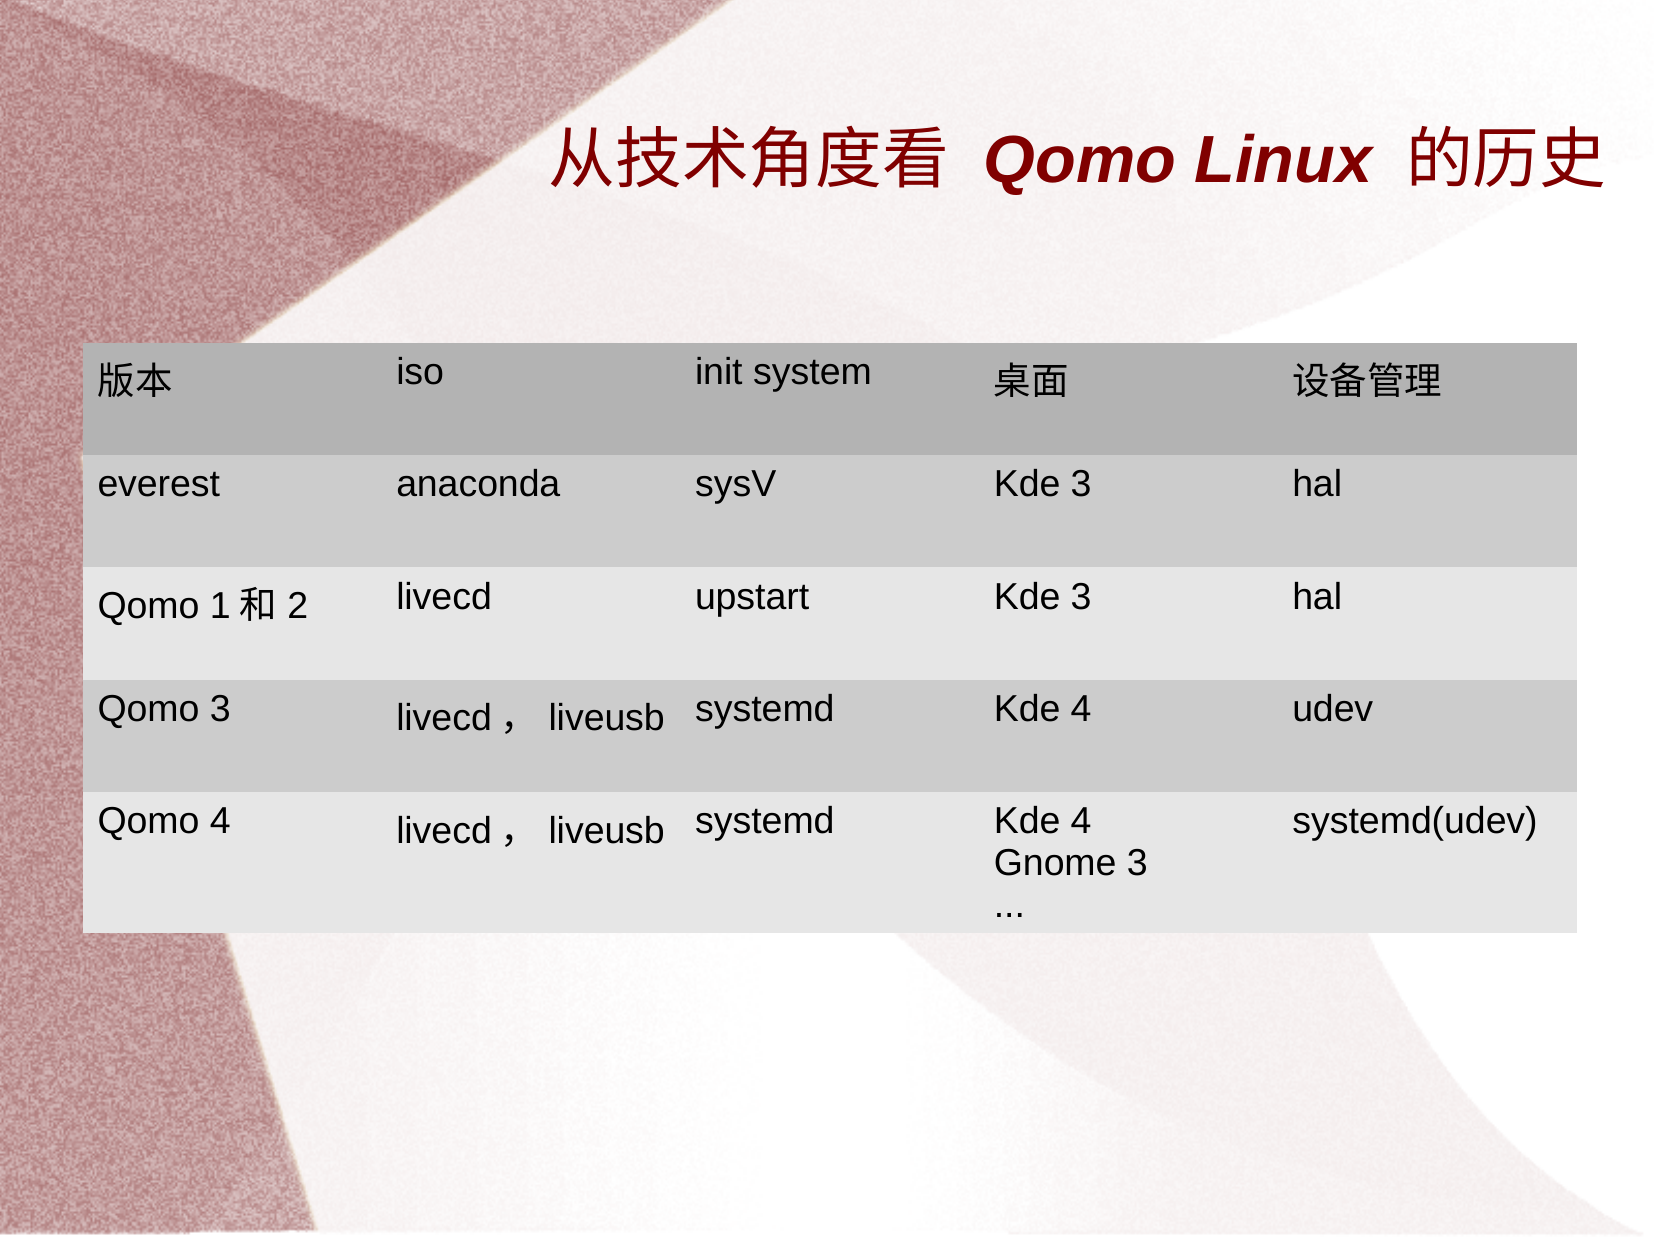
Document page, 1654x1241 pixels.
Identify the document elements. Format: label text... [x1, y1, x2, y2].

table_header 设备管理 [1278, 343, 1577, 455]
table_cell Kde 4 [979, 680, 1278, 792]
table_cell anaconda [381, 455, 680, 567]
table_cell systemd(udev) [1278, 792, 1577, 933]
table_cell livecd [381, 567, 680, 680]
table_cell Qomo 4 [83, 792, 381, 933]
table_cell Kde 3 [979, 567, 1278, 680]
table_header iso [381, 343, 680, 455]
table_header 桌面 [979, 343, 1278, 455]
table_cell livecd，liveusb [381, 680, 680, 792]
table_cell Qomo 3 [83, 680, 381, 792]
table_cell systemd [680, 680, 979, 792]
table_header init system [680, 343, 979, 455]
picture [0, 0, 1654, 1241]
table_cell everest [83, 455, 381, 567]
table_cell hal [1278, 567, 1577, 680]
table_cell hal [1278, 455, 1577, 567]
table_cell sysV [680, 455, 979, 567]
table_cell Kde 4 Gnome 3 ... [979, 792, 1278, 933]
title 从技术角度看 Qomo Linux 的历史 [484, 49, 1607, 257]
table_cell livecd，liveusb [381, 792, 680, 933]
table_cell upstart [680, 567, 979, 680]
table_header 版本 [83, 343, 381, 455]
table_cell Qomo 1和2 [83, 567, 381, 680]
table_cell Kde 3 [979, 455, 1278, 567]
table_cell systemd [680, 792, 979, 933]
table_cell udev [1278, 680, 1577, 792]
